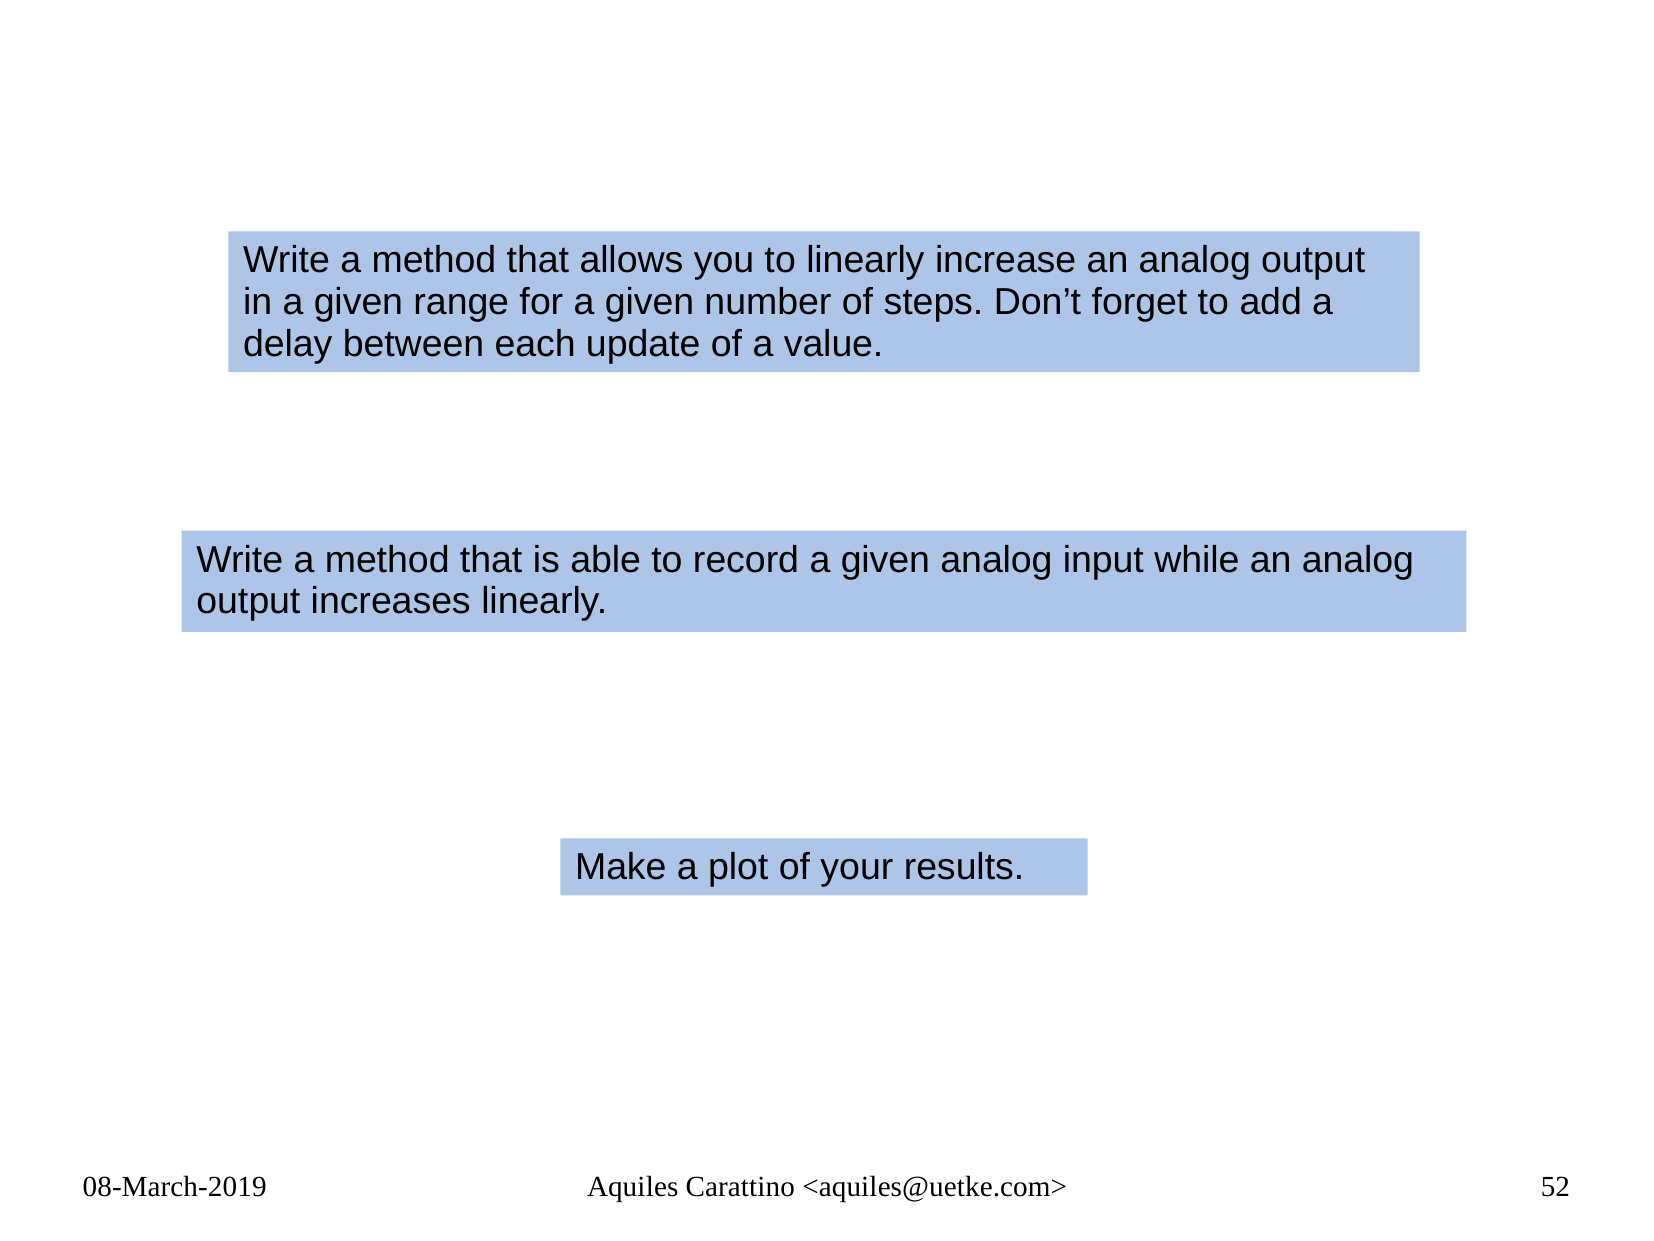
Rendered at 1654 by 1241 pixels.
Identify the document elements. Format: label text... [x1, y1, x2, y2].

text_box Write a method that allows you to linearly increase an analog output in a given range for a given number of steps. Don’t forget to add a delay between each update of a value. [228, 231, 1420, 373]
text_box Make a plot of your results. [560, 838, 1088, 896]
text_box Write a method that is able to record a given analog input while an analog output increases linearly. [181, 530, 1467, 632]
